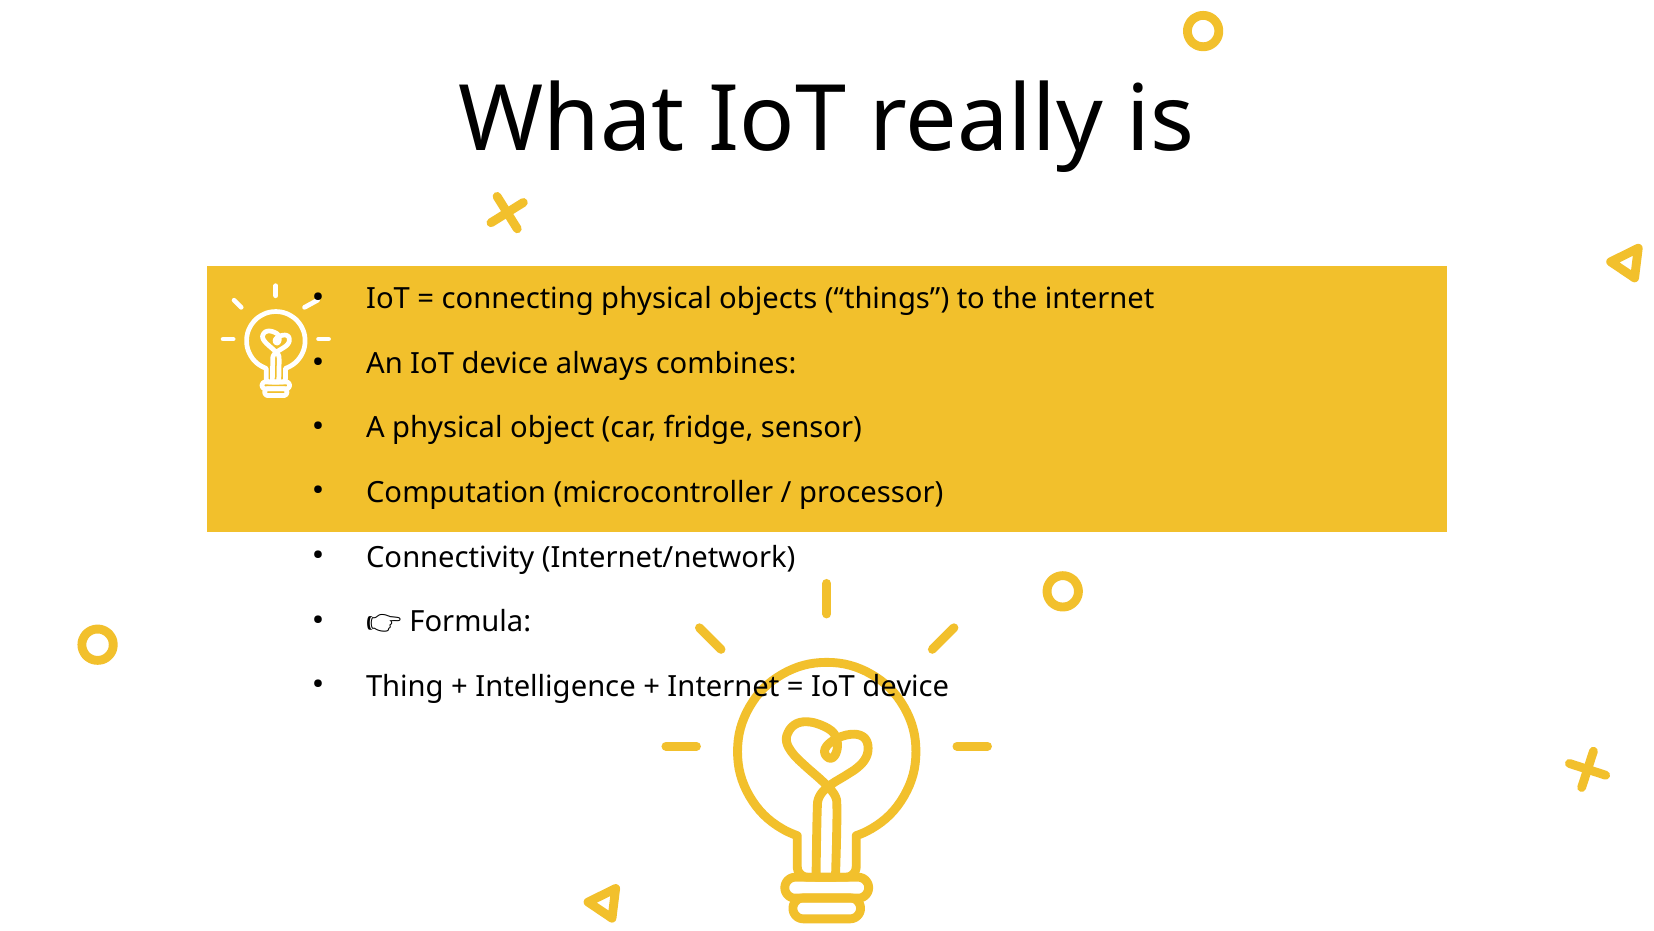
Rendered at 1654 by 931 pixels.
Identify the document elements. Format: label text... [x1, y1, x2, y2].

title What IoT really is [82, 37, 1571, 193]
list IoT = connecting physical objects (“things”) to the internet An IoT device always combines: A physical object (car, fridge, sensor) Computation (microcontroller / processor) Connectivity (Internet/network) 👉 Formula: Thing + Intelligence + Internet = IoT device [295, 277, 1418, 709]
